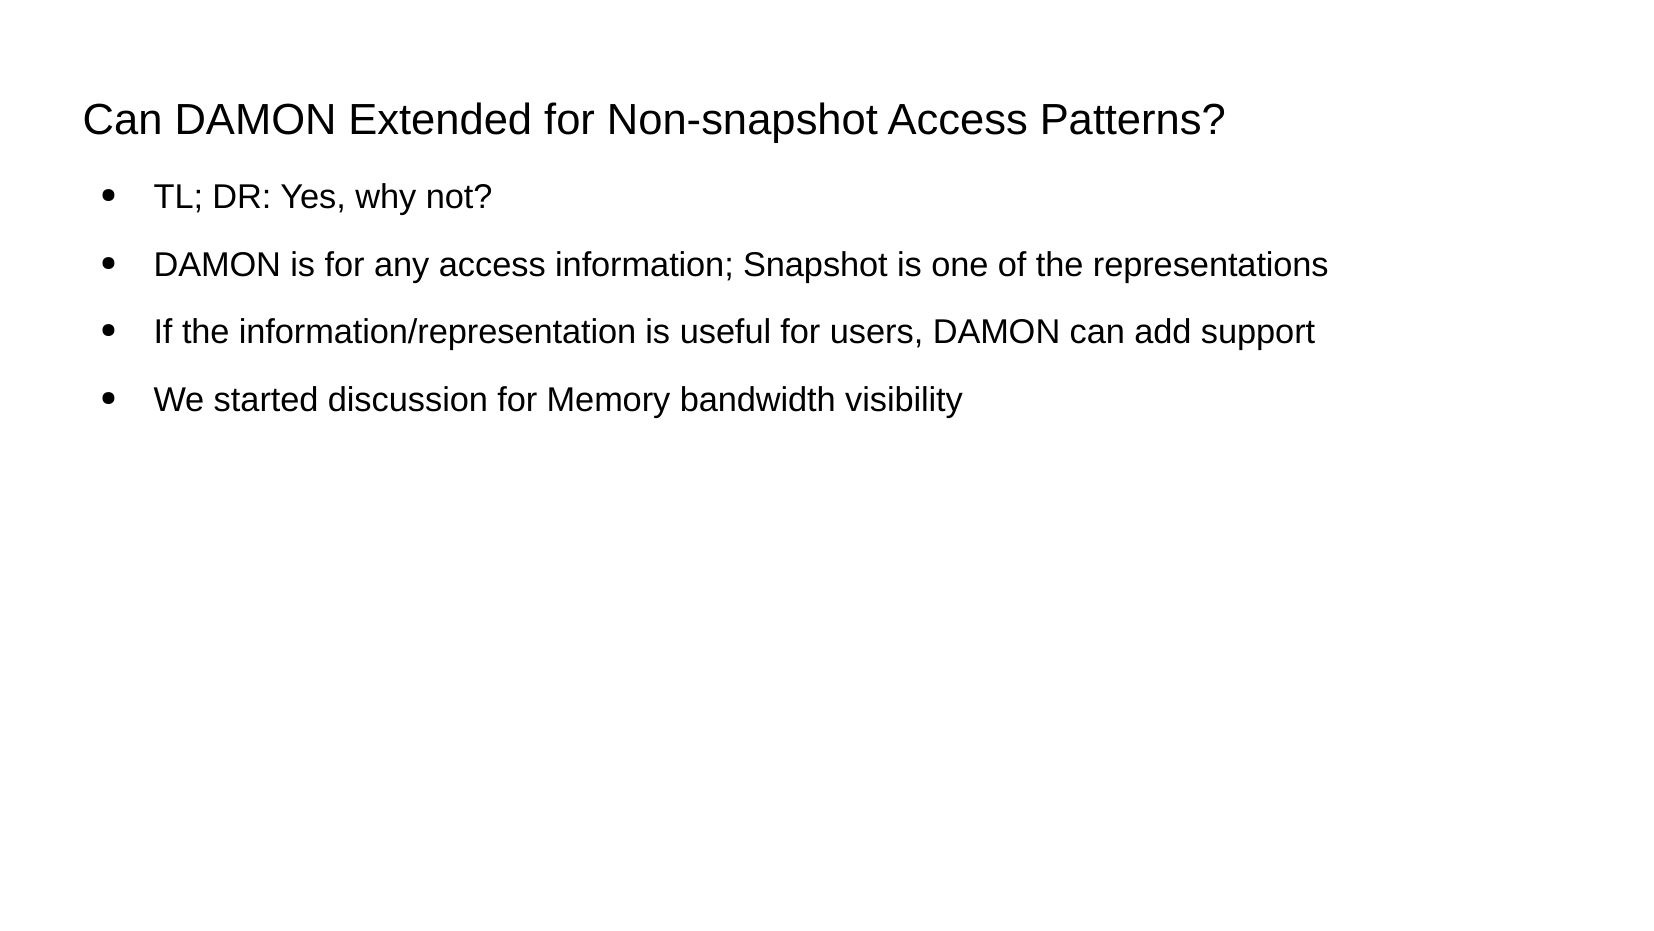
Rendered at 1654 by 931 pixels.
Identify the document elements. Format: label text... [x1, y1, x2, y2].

list TL; DR: Yes, why not? DAMON is for any access information; Snapshot is one of the representations If the information/representation is useful for users, DAMON can add support We started discussion for Memory bandwidth visibility [82, 177, 1571, 833]
title Can DAMON Extended for Non-snapshot Access Patterns? [82, 81, 1571, 157]
